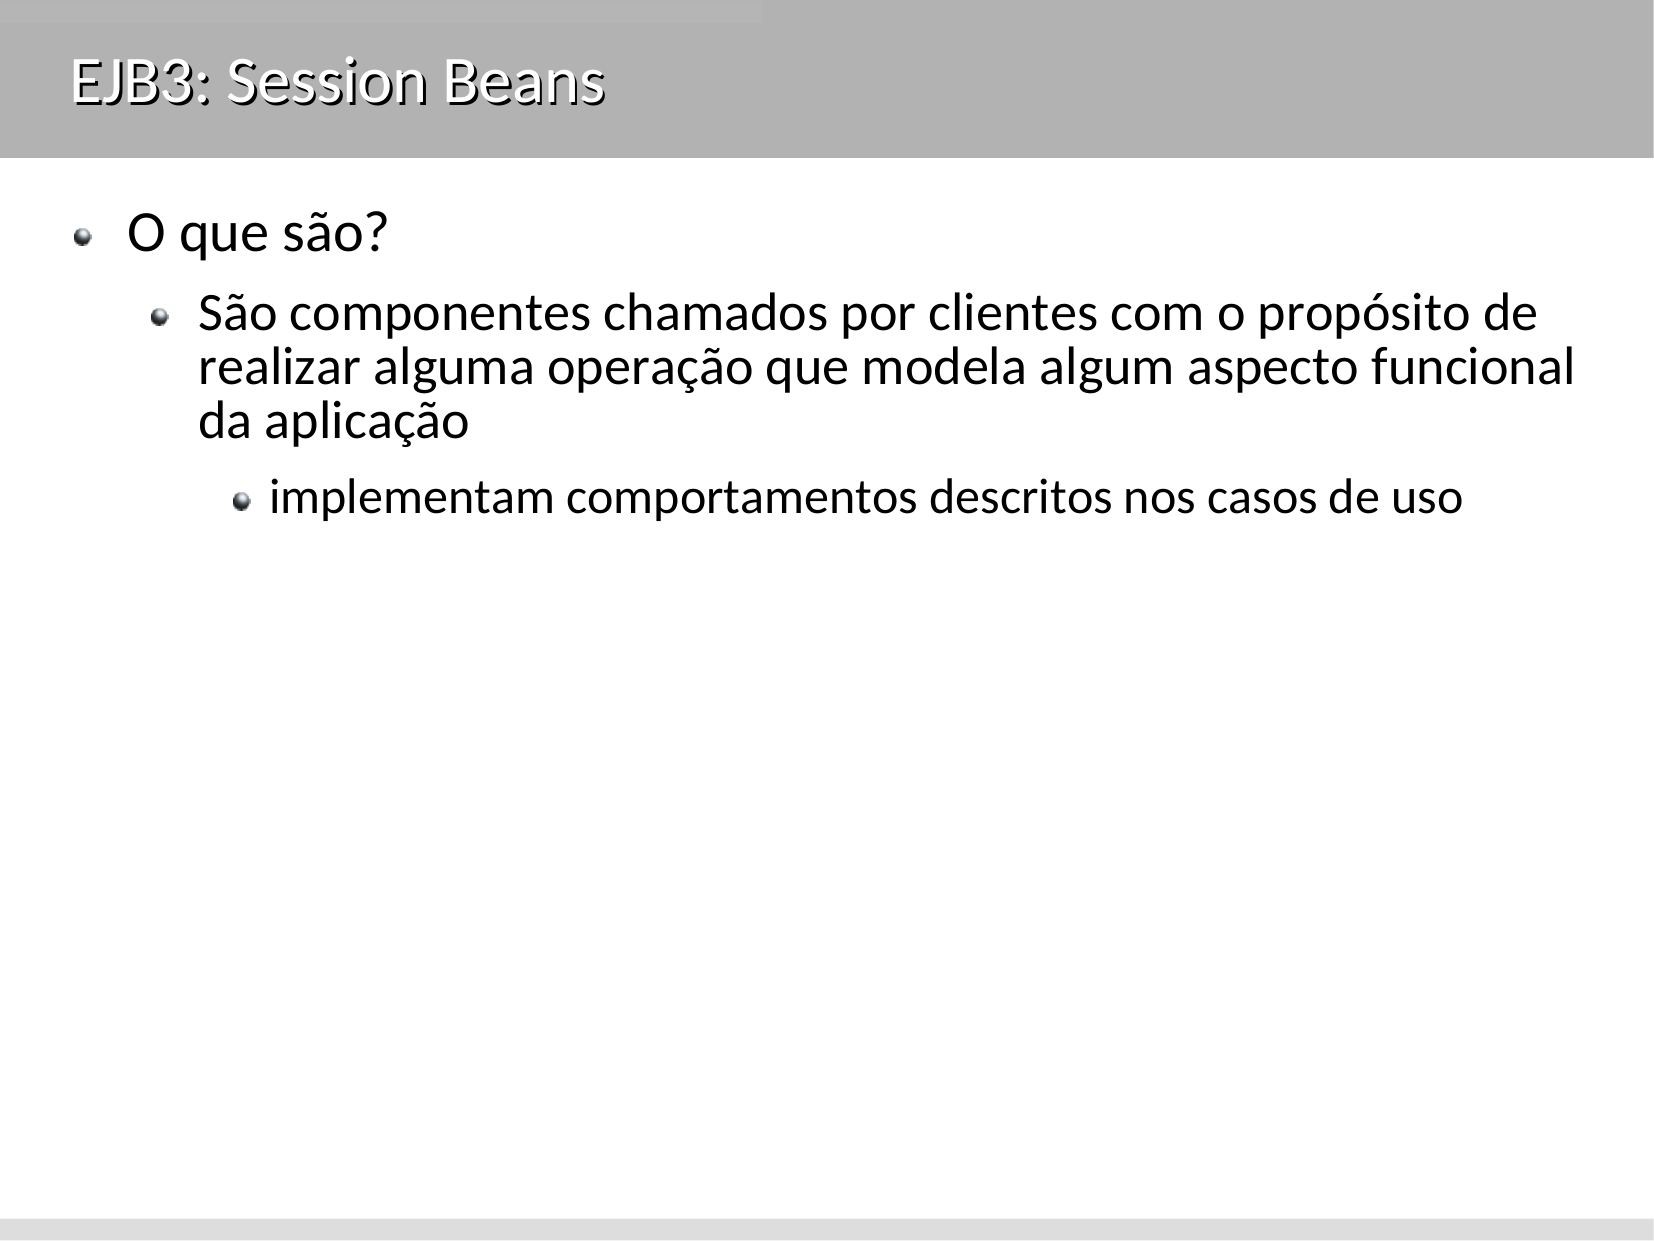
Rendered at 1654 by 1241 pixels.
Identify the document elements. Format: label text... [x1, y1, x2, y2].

title EJB3: Session Beans [70, 11, 1536, 160]
list O que são? São componentes chamados por clientes com o propósito de realizar alguma operação que modela algum aspecto funcional da aplicação implementam comportamentos descritos nos casos de uso [56, 207, 1595, 1129]
